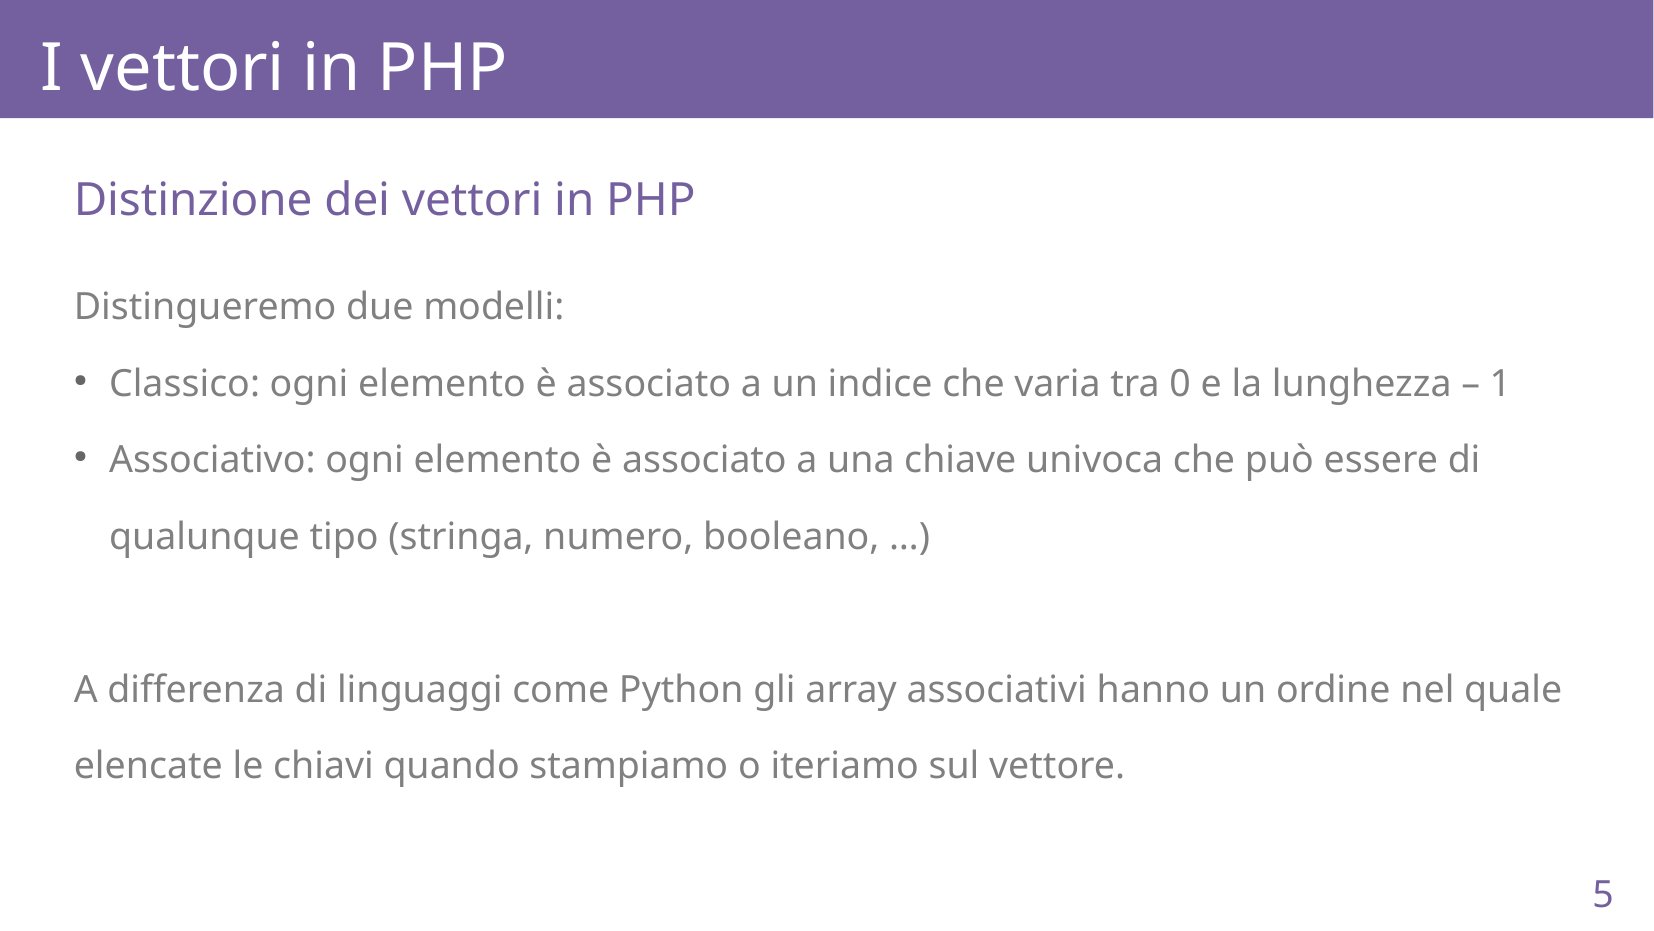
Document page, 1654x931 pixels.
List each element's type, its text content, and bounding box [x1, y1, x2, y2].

text_box Distinzione dei vettori in PHP [59, 158, 1107, 229]
text_box <numero> [1510, 860, 1654, 931]
text_box Distingueremo due modelli: Classico: ogni elemento è associato a un indice che varia tra 0 e la lunghezza – 1 Associativo: ogni elemento è associato a una chiave univoca che può essere di qualunque tipo (stringa, numero, booleano, …) A differenza di linguaggi come Python gli array associativi hanno un ordine nel quale elencate le chiavi quando stampiamo o iteriamo sul vettore. [59, 246, 1599, 734]
text_box [0, 0, 1654, 119]
text_box I vettori in PHP [25, 11, 523, 107]
